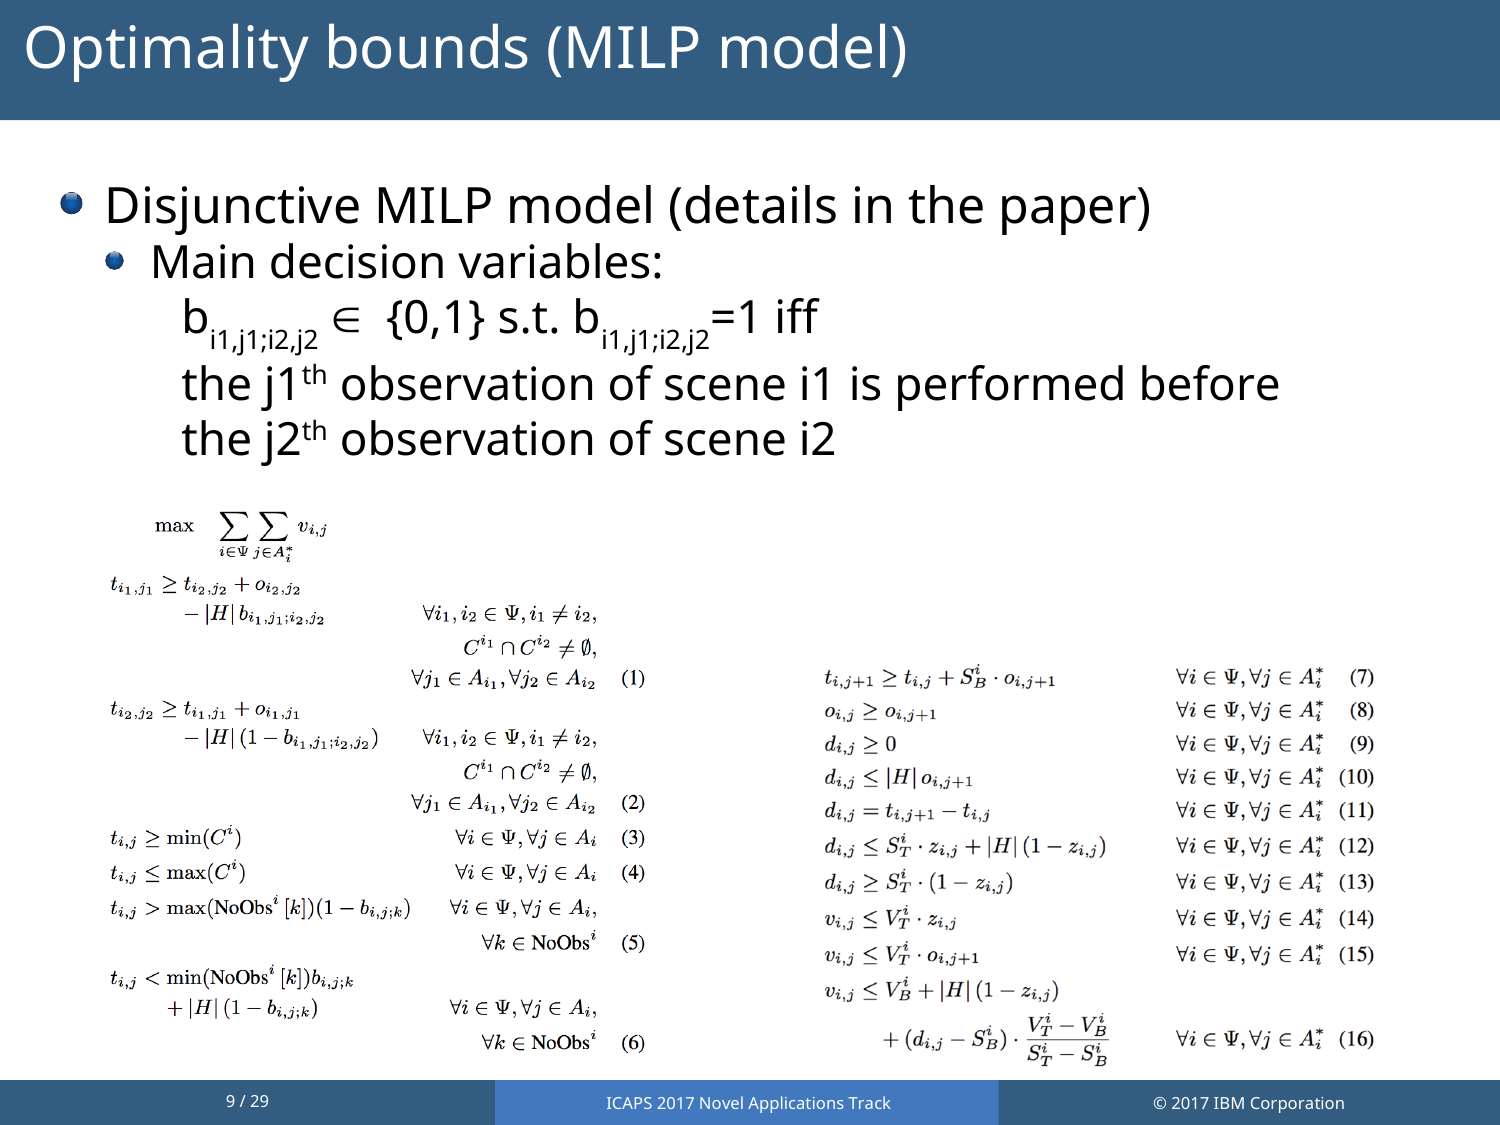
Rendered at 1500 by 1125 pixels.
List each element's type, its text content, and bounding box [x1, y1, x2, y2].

picture [816, 662, 1380, 1071]
list Disjunctive MILP model (details in the paper) Main decision variables: bi1,j1;i2,j2 ∈ {0,1} s.t. bi1,j1;i2,j2=1 iff the j1th observation of scene i1 is performed before the j2th observation of scene i2 [45, 165, 1441, 1036]
title Optimality bounds (MILP model) [0, 0, 1500, 121]
picture [87, 509, 651, 1056]
